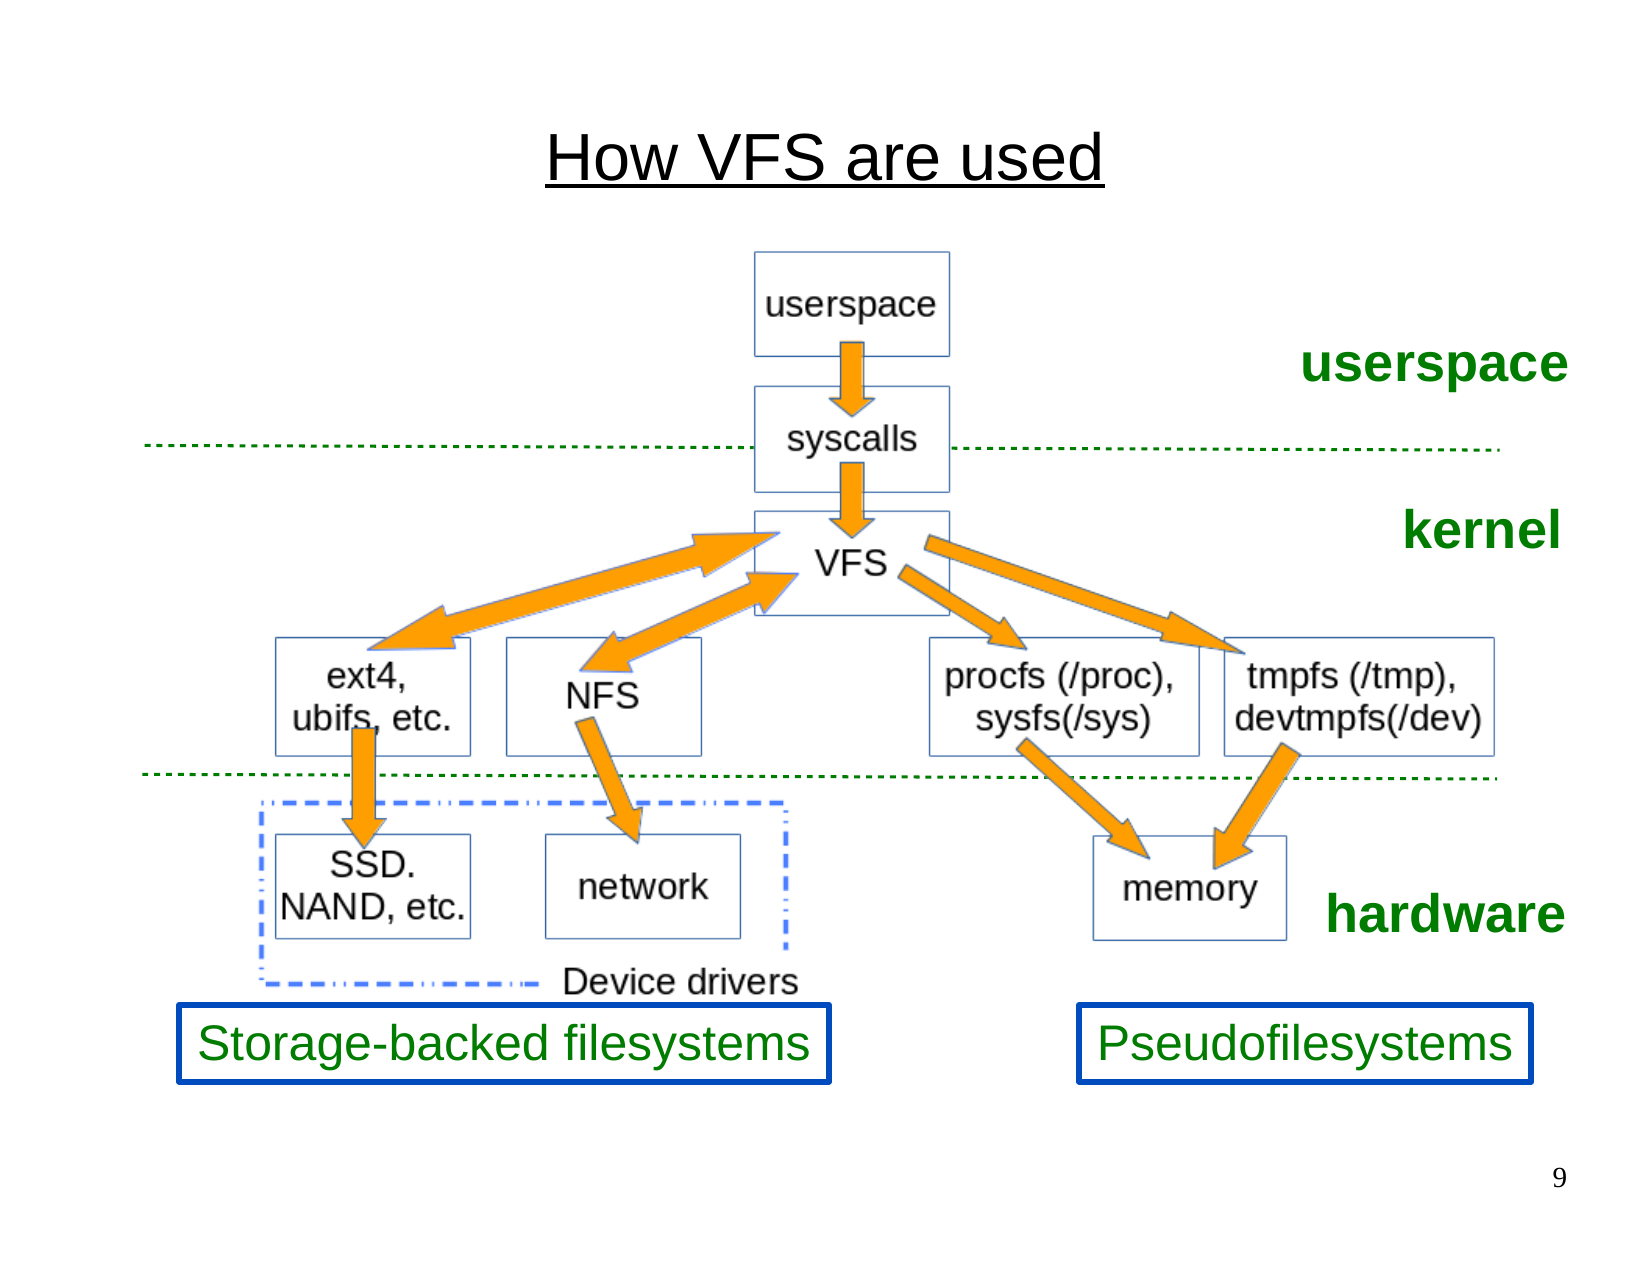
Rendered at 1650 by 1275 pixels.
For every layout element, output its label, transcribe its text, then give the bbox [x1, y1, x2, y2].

title How VFS are used [82, 50, 1568, 178]
picture [16, 178, 1650, 1107]
text_box Storage-backed filesystems [179, 1004, 829, 1082]
text_box Pseudofilesystems [1079, 1004, 1532, 1082]
